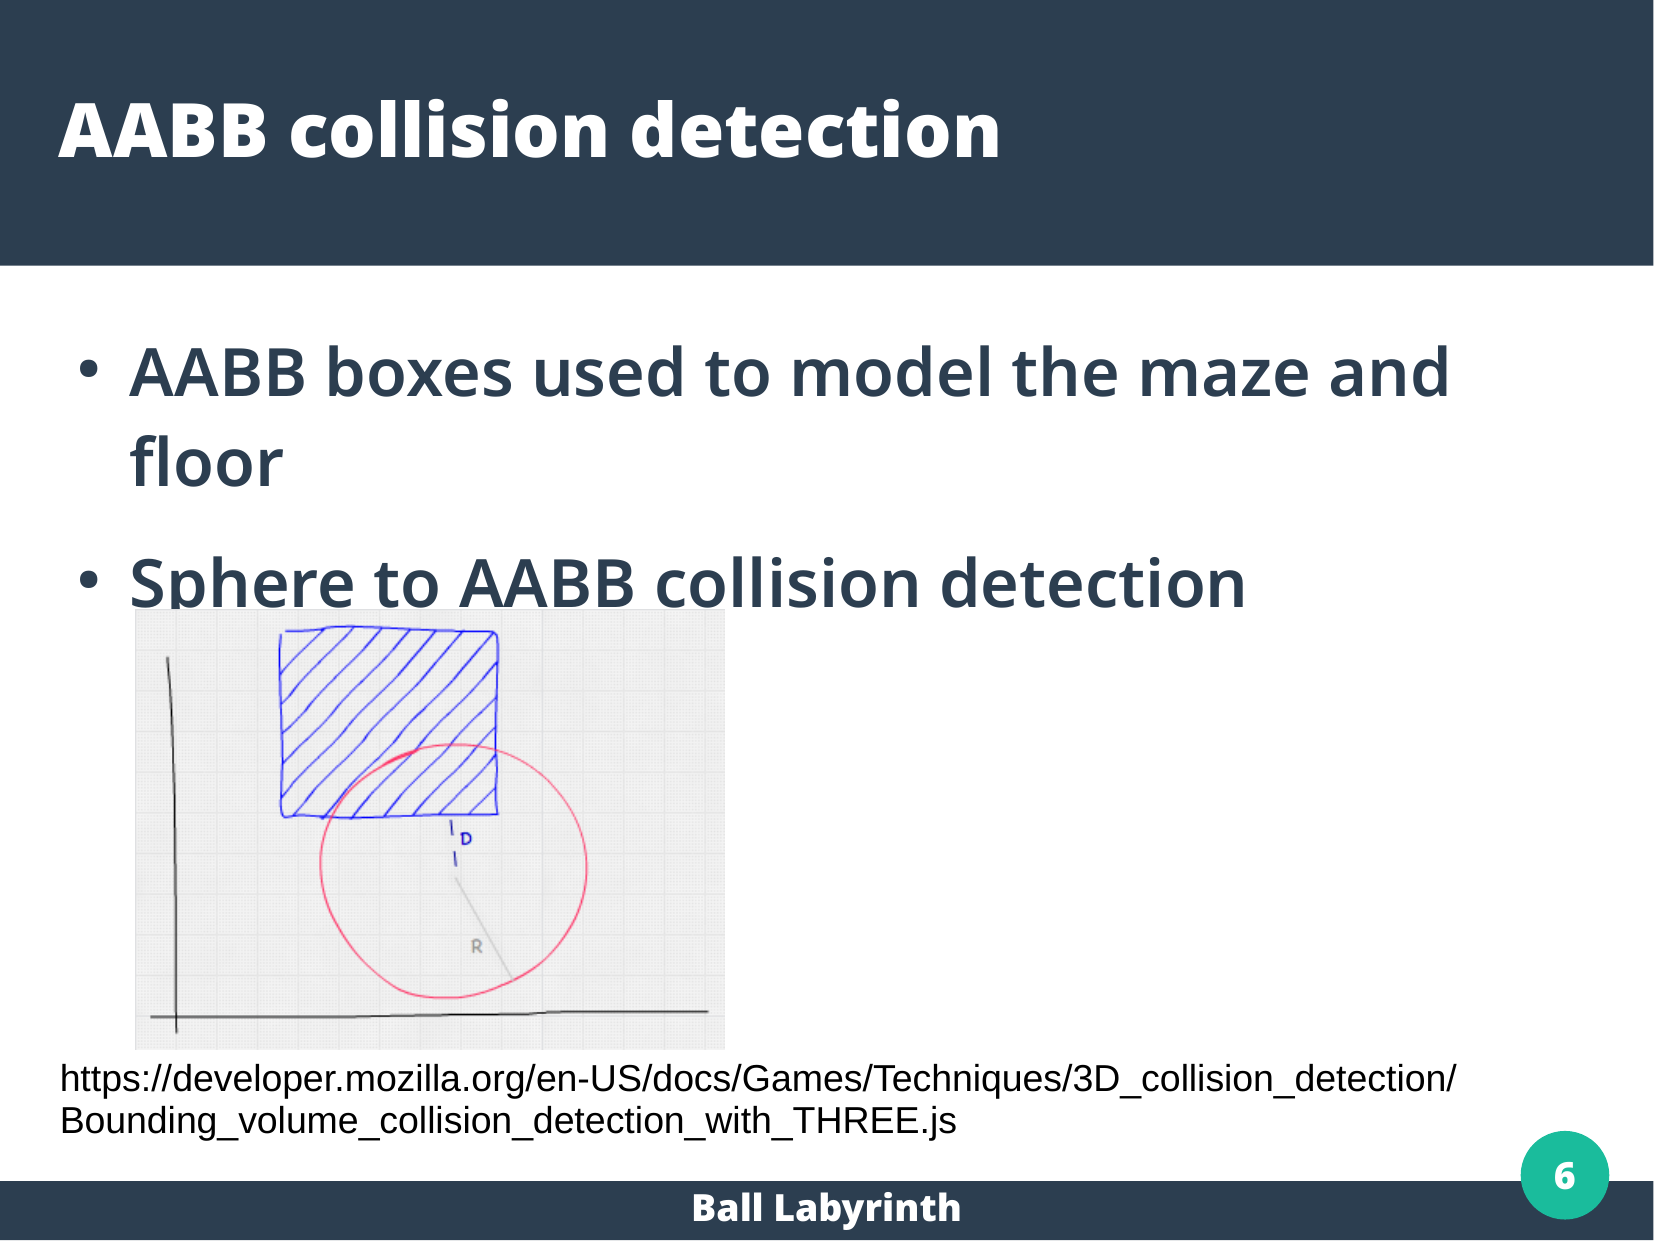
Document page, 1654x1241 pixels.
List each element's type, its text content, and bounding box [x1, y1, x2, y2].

list AABB boxes used to model the maze and floor Sphere to AABB collision detection [59, 324, 1595, 1050]
picture [135, 609, 725, 1050]
text_box https://developer.mozilla.org/en-US/docs/Games/Techniques/3D_collision_detection/Bounding_volume_collision_detection_with_THREE.js [45, 1050, 1606, 1191]
title AABB collision detection [59, 49, 1595, 207]
